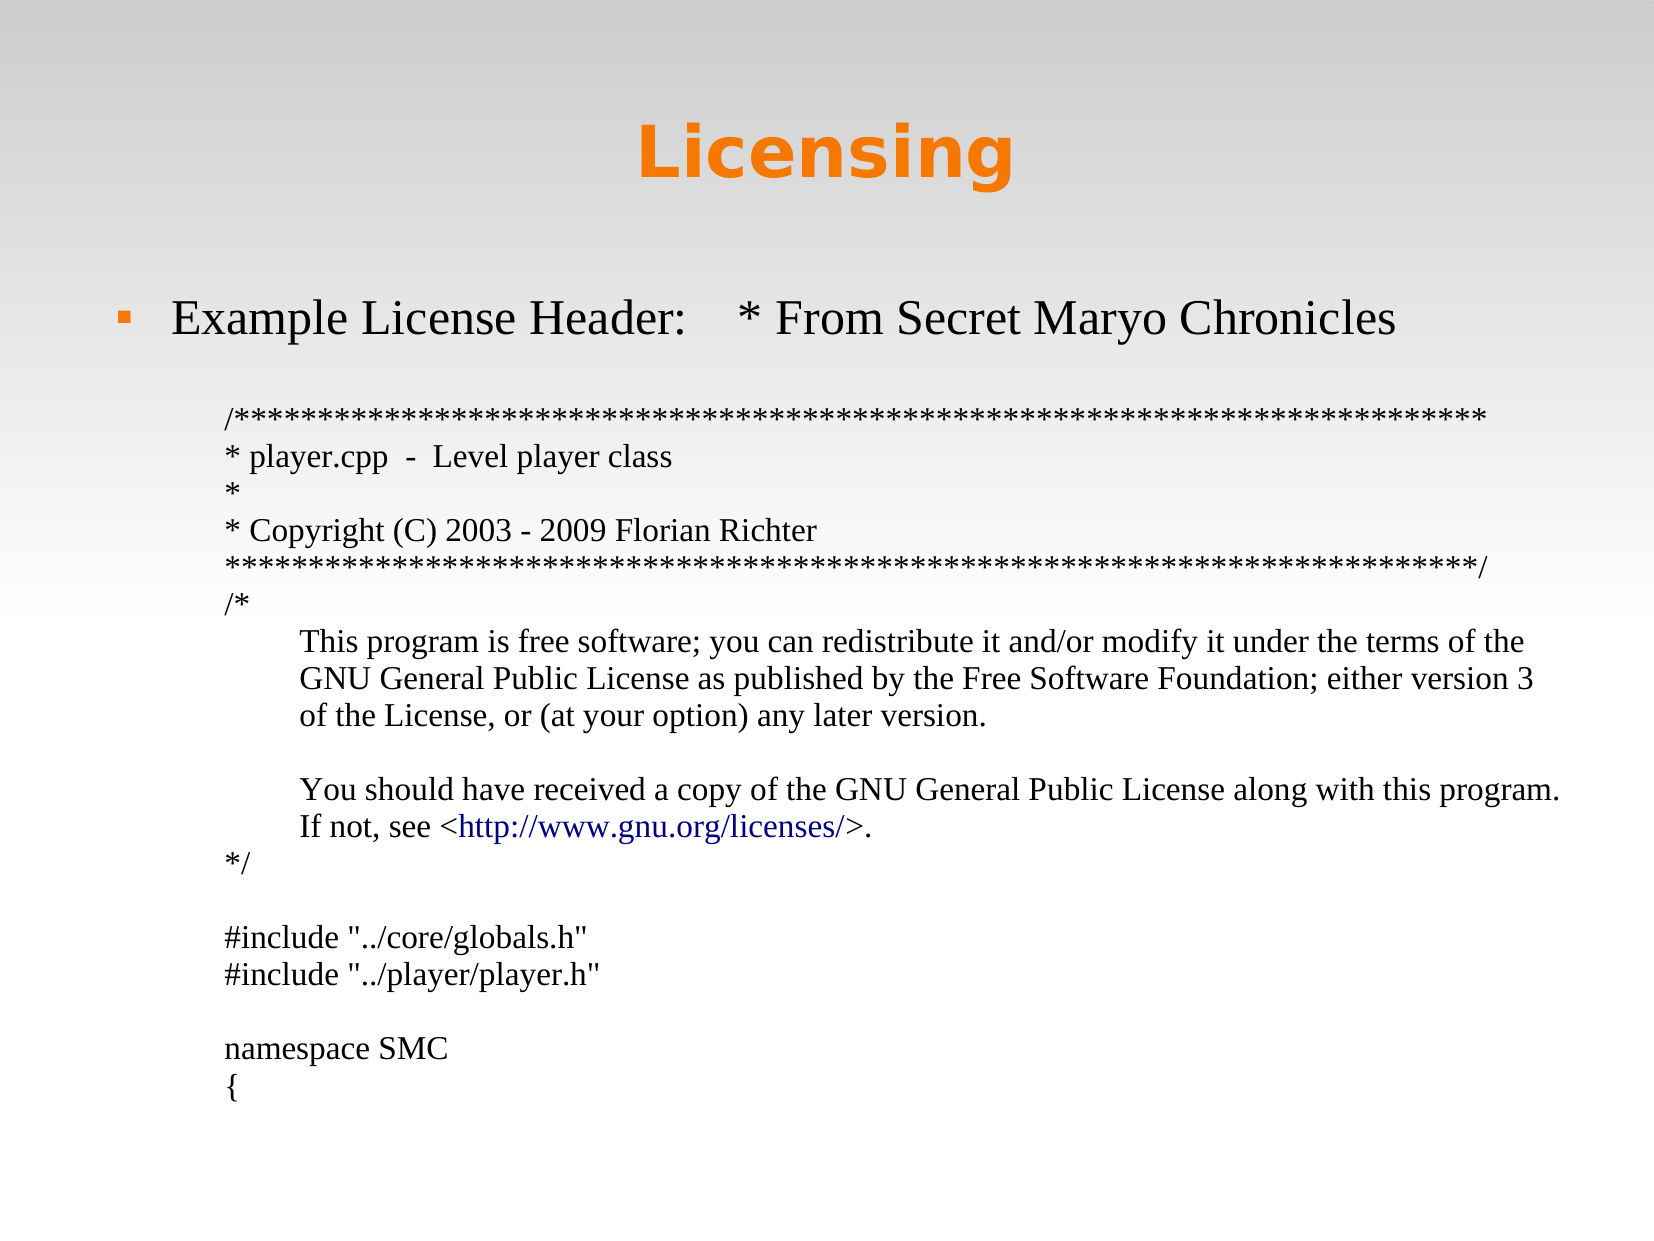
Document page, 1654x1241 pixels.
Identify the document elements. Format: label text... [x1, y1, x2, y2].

list Example License Header: * From Secret Maryo Chronicles /*************************************************************************** * player.cpp - Level player class * * Copyright (C) 2003 - 2009 Florian Richter ***************************************************************************/ /* This program is free software; you can redistribute it and/or modify it under the terms of the GNU General Public License as published by the Free Software Foundation; either version 3 of the License, or (at your option) any later version. You should have received a copy of the GNU General Public License along with this program. If not, see <http://www.gnu.org/licenses/>. */ #include "../core/globals.h" #include "../player/player.h" namespace SMC { [82, 290, 1571, 1177]
title Licensing [82, 49, 1571, 257]
